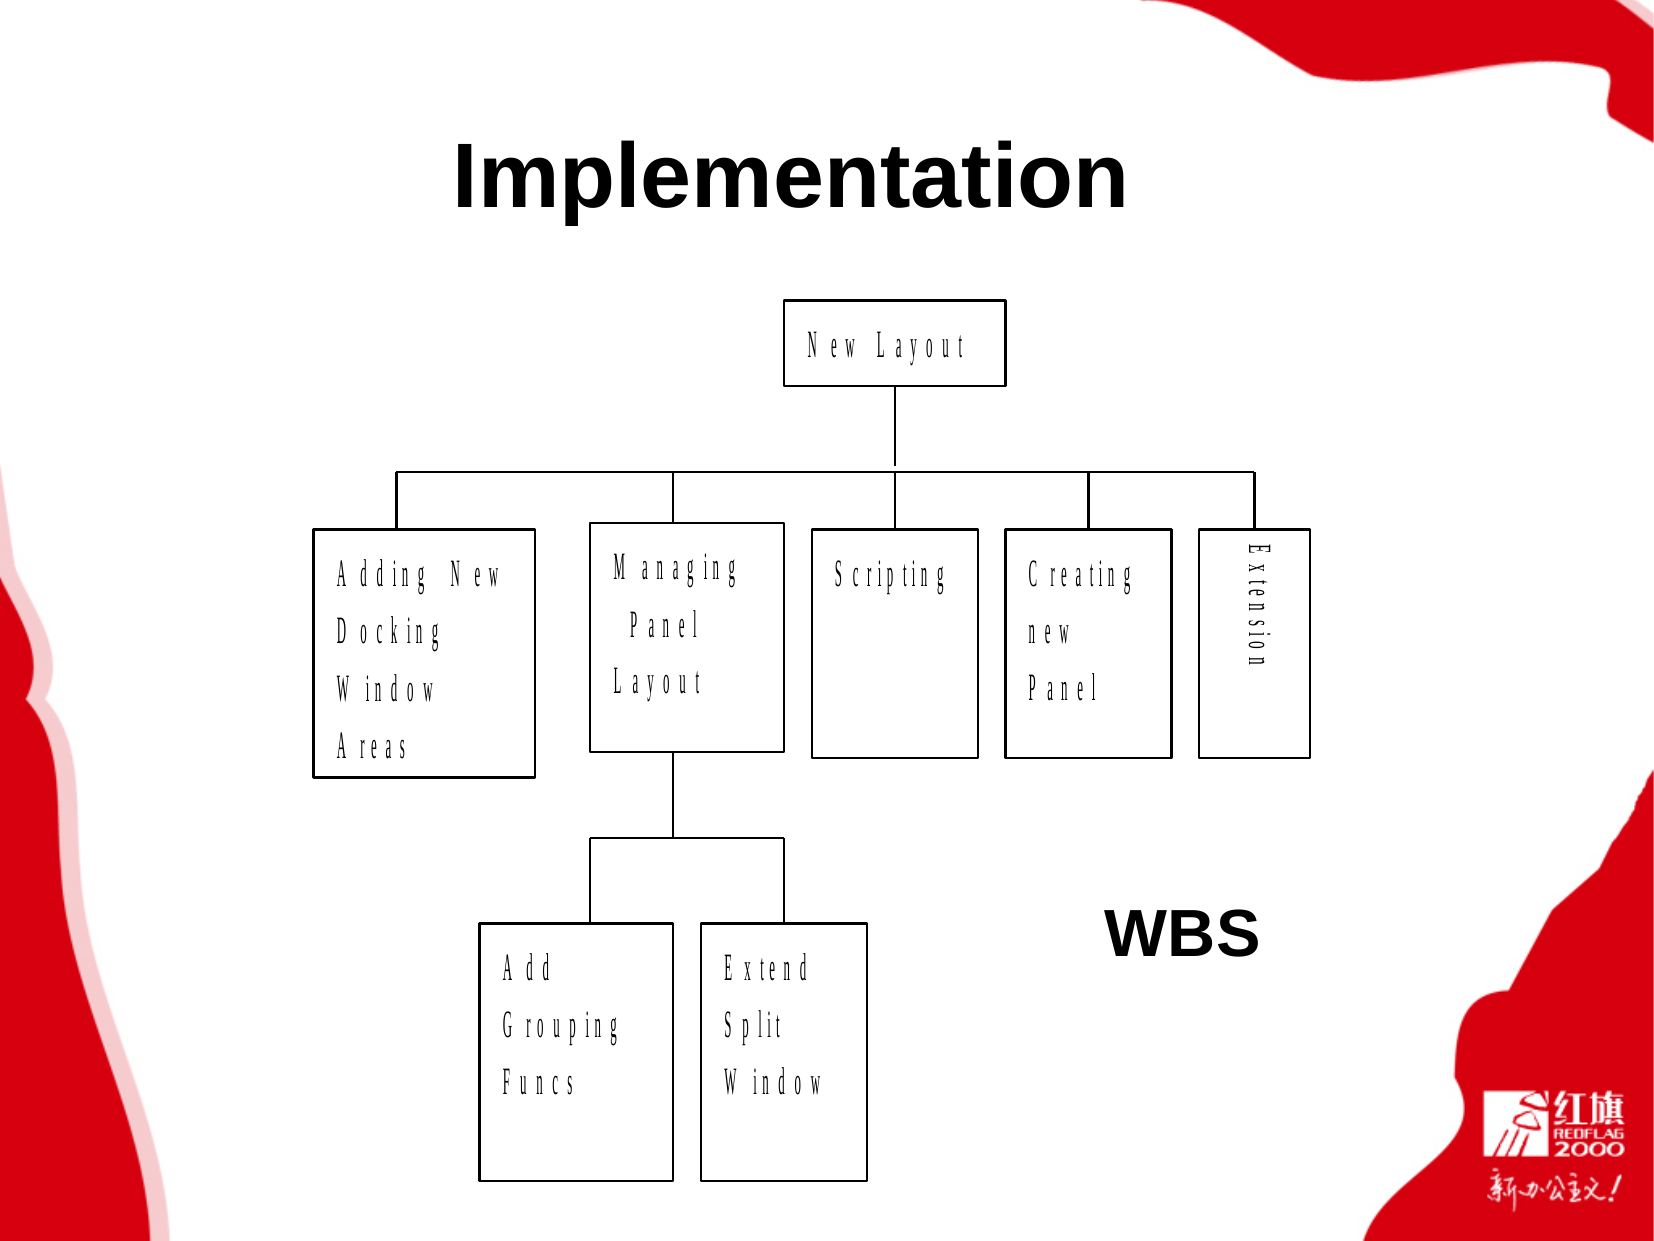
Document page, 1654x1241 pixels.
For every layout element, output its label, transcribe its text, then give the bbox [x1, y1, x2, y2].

title Implementation [47, 56, 1536, 296]
picture [0, 0, 1654, 1241]
